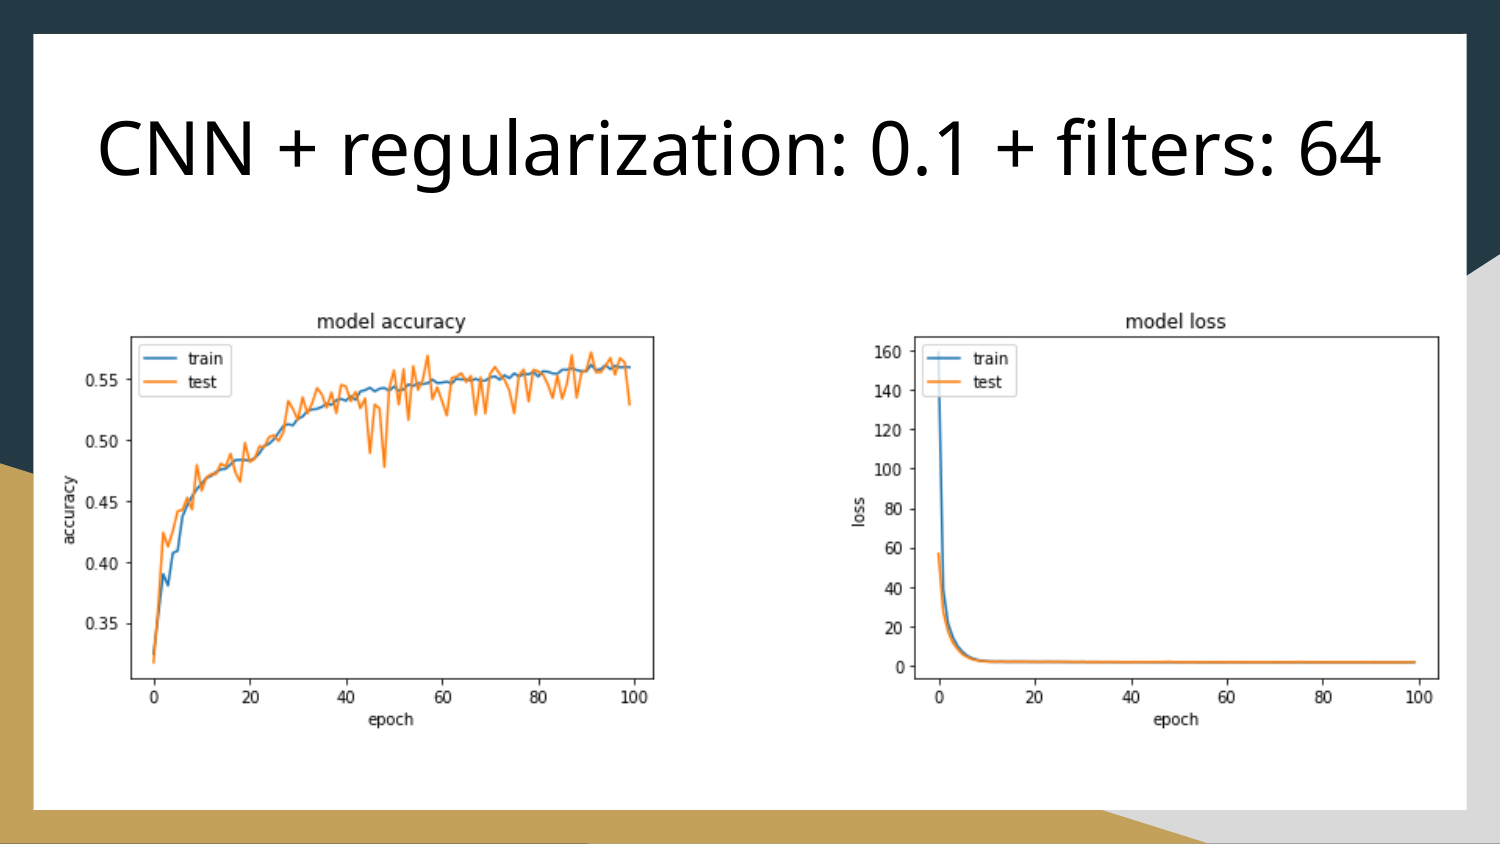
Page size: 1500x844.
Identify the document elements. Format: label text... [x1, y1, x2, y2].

picture [841, 302, 1449, 738]
title CNN + regularization: 0.1 + filters: 64 [51, 85, 1449, 236]
picture [51, 302, 664, 738]
